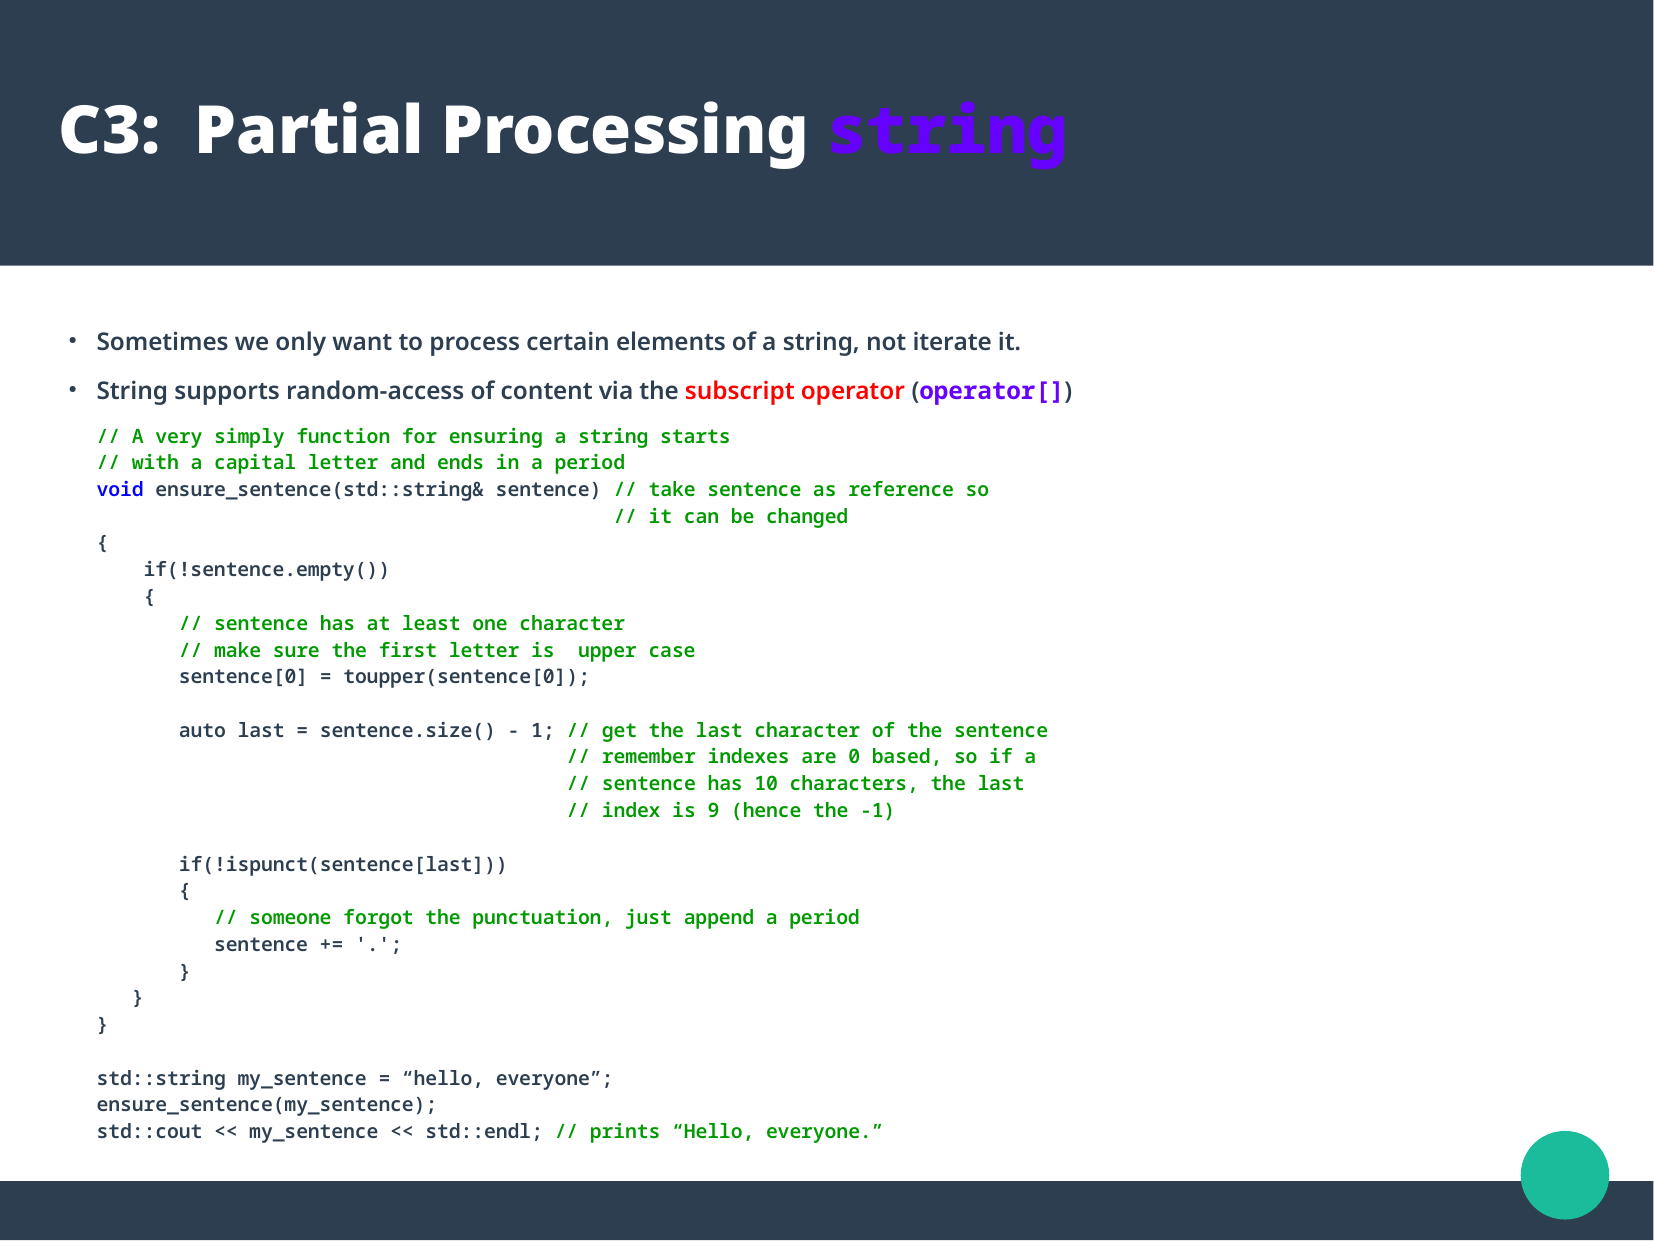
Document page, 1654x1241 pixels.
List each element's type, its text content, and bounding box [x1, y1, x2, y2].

title C3: Partial Processing string [59, 49, 1595, 207]
list Sometimes we only want to process certain elements of a string, not iterate it. String supports random-access of content via the subscript operator (operator[]) // A very simply function for ensuring a string starts // with a capital letter and ends in a period void ensure_sentence(std::string& sentence) // take sentence as reference so // it can be changed { if(!sentence.empty()) { // sentence has at least one character // make sure the first letter is upper case sentence[0] = toupper(sentence[0]); auto last = sentence.size() - 1; // get the last character of the sentence // remember indexes are 0 based, so if a // sentence has 10 characters, the last // index is 9 (hence the -1) if(!ispunct(sentence[last])) { // someone forgot the punctuation, just append a period sentence += '.'; } } } std::string my_sentence = “hello, everyone”; ensure_sentence(my_sentence); std::cout << my_sentence << std::endl; // prints “Hello, everyone.” [59, 324, 1595, 1152]
